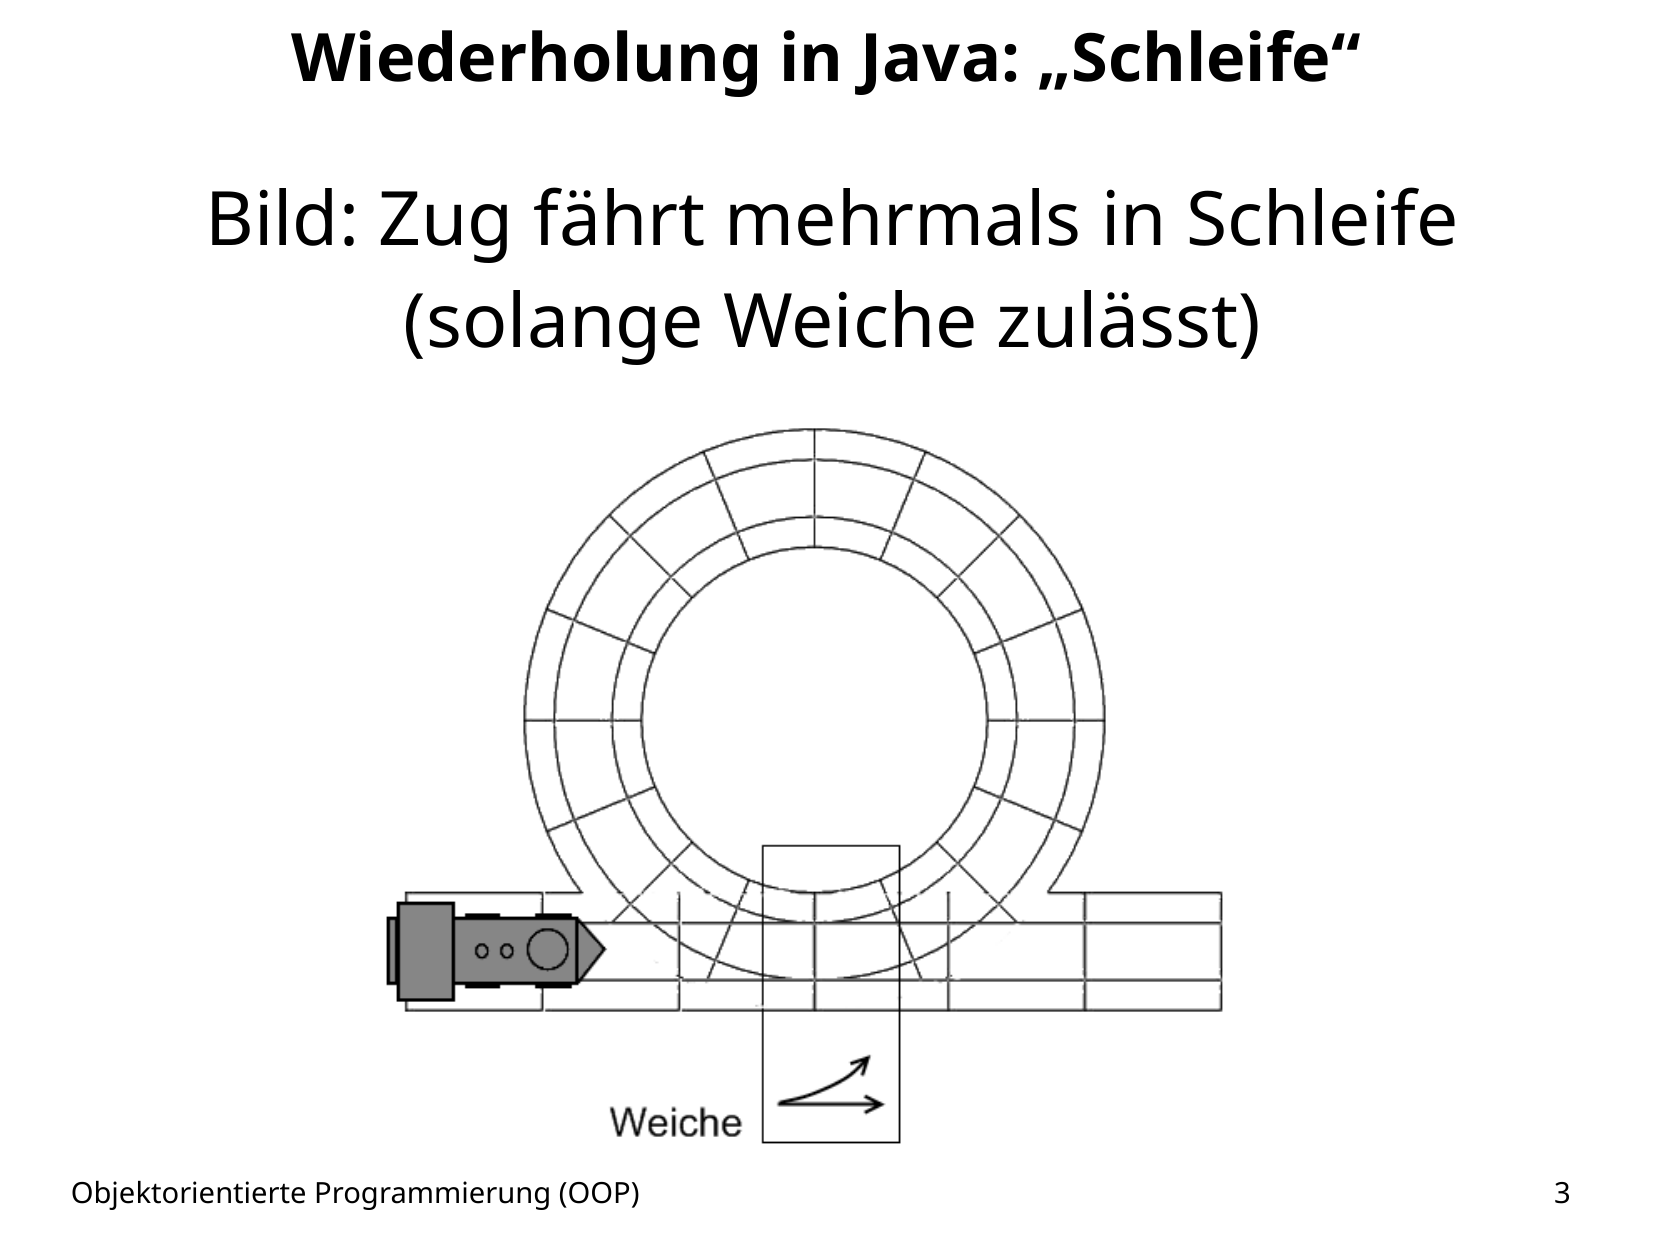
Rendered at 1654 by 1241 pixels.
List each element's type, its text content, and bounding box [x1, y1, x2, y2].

title Wiederholung in Java: „Schleife“ [0, 5, 1654, 107]
picture [377, 417, 1231, 1157]
list Bild: Zug fährt mehrmals in Schleife (solange Weiche zulässt) [59, 165, 1607, 1146]
